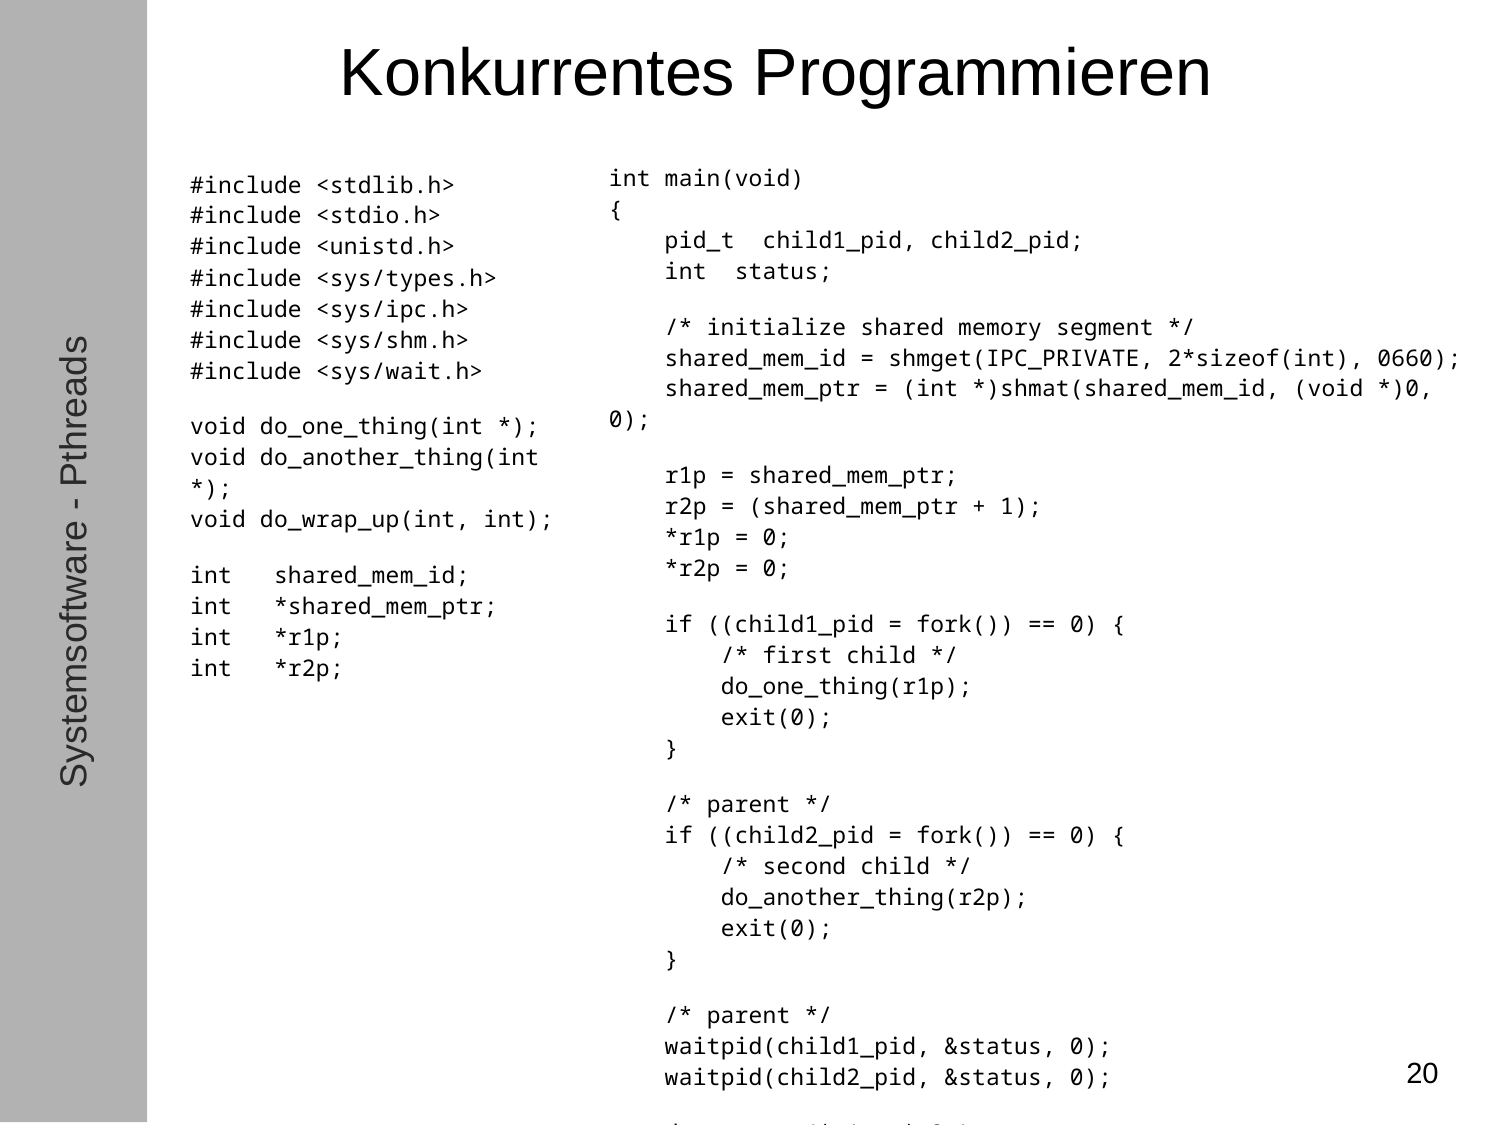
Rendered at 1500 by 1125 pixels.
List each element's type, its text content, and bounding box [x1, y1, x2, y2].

text_box <number> [1406, 1068, 1500, 1106]
text_box int main(void) { pid_t child1_pid, child2_pid; int status; /* initialize shared memory segment */ shared_mem_id = shmget(IPC_PRIVATE, 2*sizeof(int), 0660); shared_mem_ptr = (int *)shmat(shared_mem_id, (void *)0, 0); r1p = shared_mem_ptr; r2p = (shared_mem_ptr + 1); *r1p = 0; *r2p = 0; if ((child1_pid = fork()) == 0) { /* first child */ do_one_thing(r1p); exit(0); } /* parent */ if ((child2_pid = fork()) == 0) { /* second child */ do_another_thing(r2p); exit(0); } /* parent */ waitpid(child1_pid, &status, 0); waitpid(child2_pid, &status, 0); do_wrap_up(*r1p, *r2p); return 0; } [593, 154, 1500, 1068]
text_box Systemsoftware - Pthreads [47, 1, 121, 1124]
text_box Konkurrentes Programmieren [266, 27, 1286, 123]
text_box #include <stdlib.h> #include <stdio.h> #include <unistd.h> #include <sys/types.h> #include <sys/ipc.h> #include <sys/shm.h> #include <sys/wait.h> void do_one_thing(int *); void do_another_thing(int *); void do_wrap_up(int, int); int shared_mem_id; int *shared_mem_ptr; int *r1p; int *r2p; [175, 160, 578, 679]
